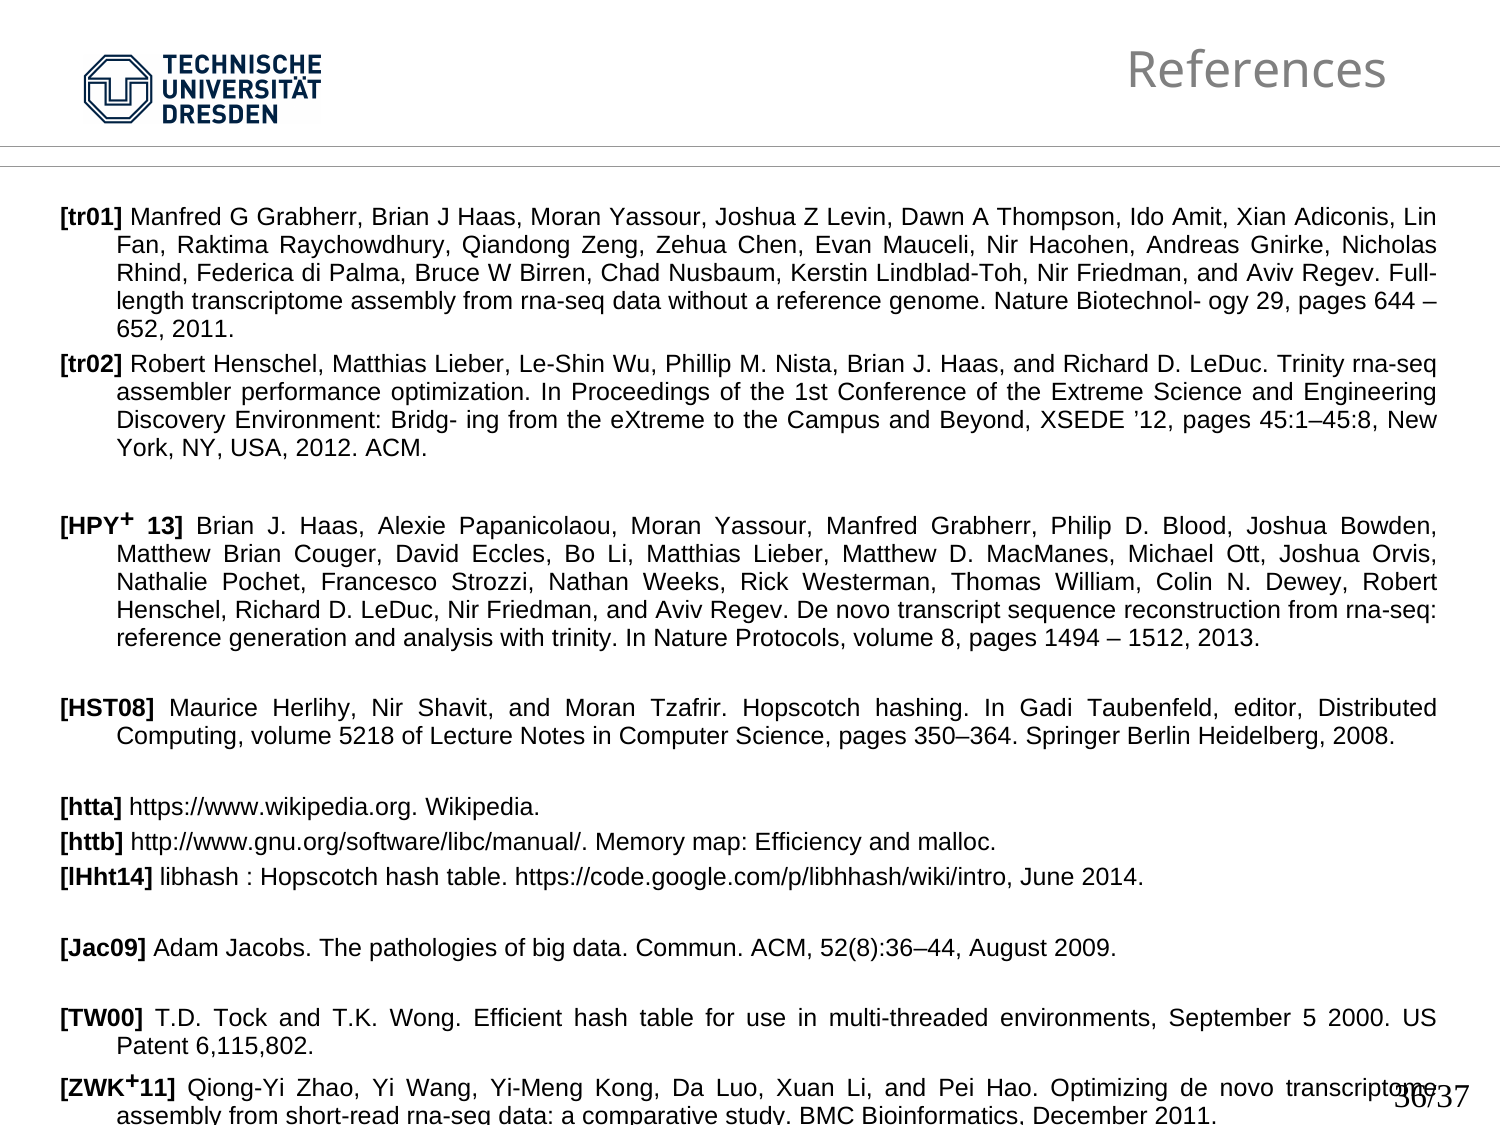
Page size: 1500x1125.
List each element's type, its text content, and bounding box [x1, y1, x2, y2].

picture [83, 54, 321, 124]
title References [498, 0, 1388, 136]
list [tr01] Manfred G Grabherr, Brian J Haas, Moran Yassour, Joshua Z Levin, Dawn A Thompson, Ido Amit, Xian Adiconis, Lin Fan, Raktima Raychowdhury, Qiandong Zeng, Zehua Chen, Evan Mauceli, Nir Hacohen, Andreas Gnirke, Nicholas Rhind, Federica di Palma, Bruce W Birren, Chad Nusbaum, Kerstin Lindblad-Toh, Nir Friedman, and Aviv Regev. Full-length transcriptome assembly from rna-seq data without a reference genome. Nature Biotechnol- ogy 29, pages 644 – 652, 2011. [tr02] Robert Henschel, Matthias Lieber, Le-Shin Wu, Phillip M. Nista, Brian J. Haas, and Richard D. LeDuc. Trinity rna-seq assembler performance optimization. In Proceedings of the 1st Conference of the Extreme Science and Engineering Discovery Environment: Bridg- ing from the eXtreme to the Campus and Beyond, XSEDE ’12, pages 45:1–45:8, New York, NY, USA, 2012. ACM. [HPY+ 13] Brian J. Haas, Alexie Papanicolaou, Moran Yassour, Manfred Grabherr, Philip D. Blood, Joshua Bowden, Matthew Brian Couger, David Eccles, Bo Li, Matthias Lieber, Matthew D. MacManes, Michael Ott, Joshua Orvis, Nathalie Pochet, Francesco Strozzi, Nathan Weeks, Rick Westerman, Thomas William, Colin N. Dewey, Robert Henschel, Richard D. LeDuc, Nir Friedman, and Aviv Regev. De novo transcript sequence reconstruction from rna-seq: reference generation and analysis with trinity. In Nature Protocols, volume 8, pages 1494 – 1512, 2013. [HST08] Maurice Herlihy, Nir Shavit, and Moran Tzafrir. Hopscotch hashing. In Gadi Taubenfeld, editor, Distributed Computing, volume 5218 of Lecture Notes in Computer Science, pages 350–364. Springer Berlin Heidelberg, 2008. [htta] https://www.wikipedia.org. Wikipedia. [httb] http://www.gnu.org/software/libc/manual/. Memory map: Efficiency and malloc. [lHht14] libhash : Hopscotch hash table. https://code.google.com/p/libhhash/wiki/intro, June 2014. [Jac09] Adam Jacobs. The pathologies of big data. Commun. ACM, 52(8):36–44, August 2009. [TW00] T.D. Tock and T.K. Wong. Efficient hash table for use in multi-threaded environments, September 5 2000. US Patent 6,115,802. [ZWK+11] Qiong-Yi Zhao, Yi Wang, Yi-Meng Kong, Da Luo, Xuan Li, and Pei Hao. Optimizing de novo transcriptome assembly from short-read rna-seq data: a comparative study. BMC Bioinformatics, December 2011. [60, 195, 1456, 1083]
